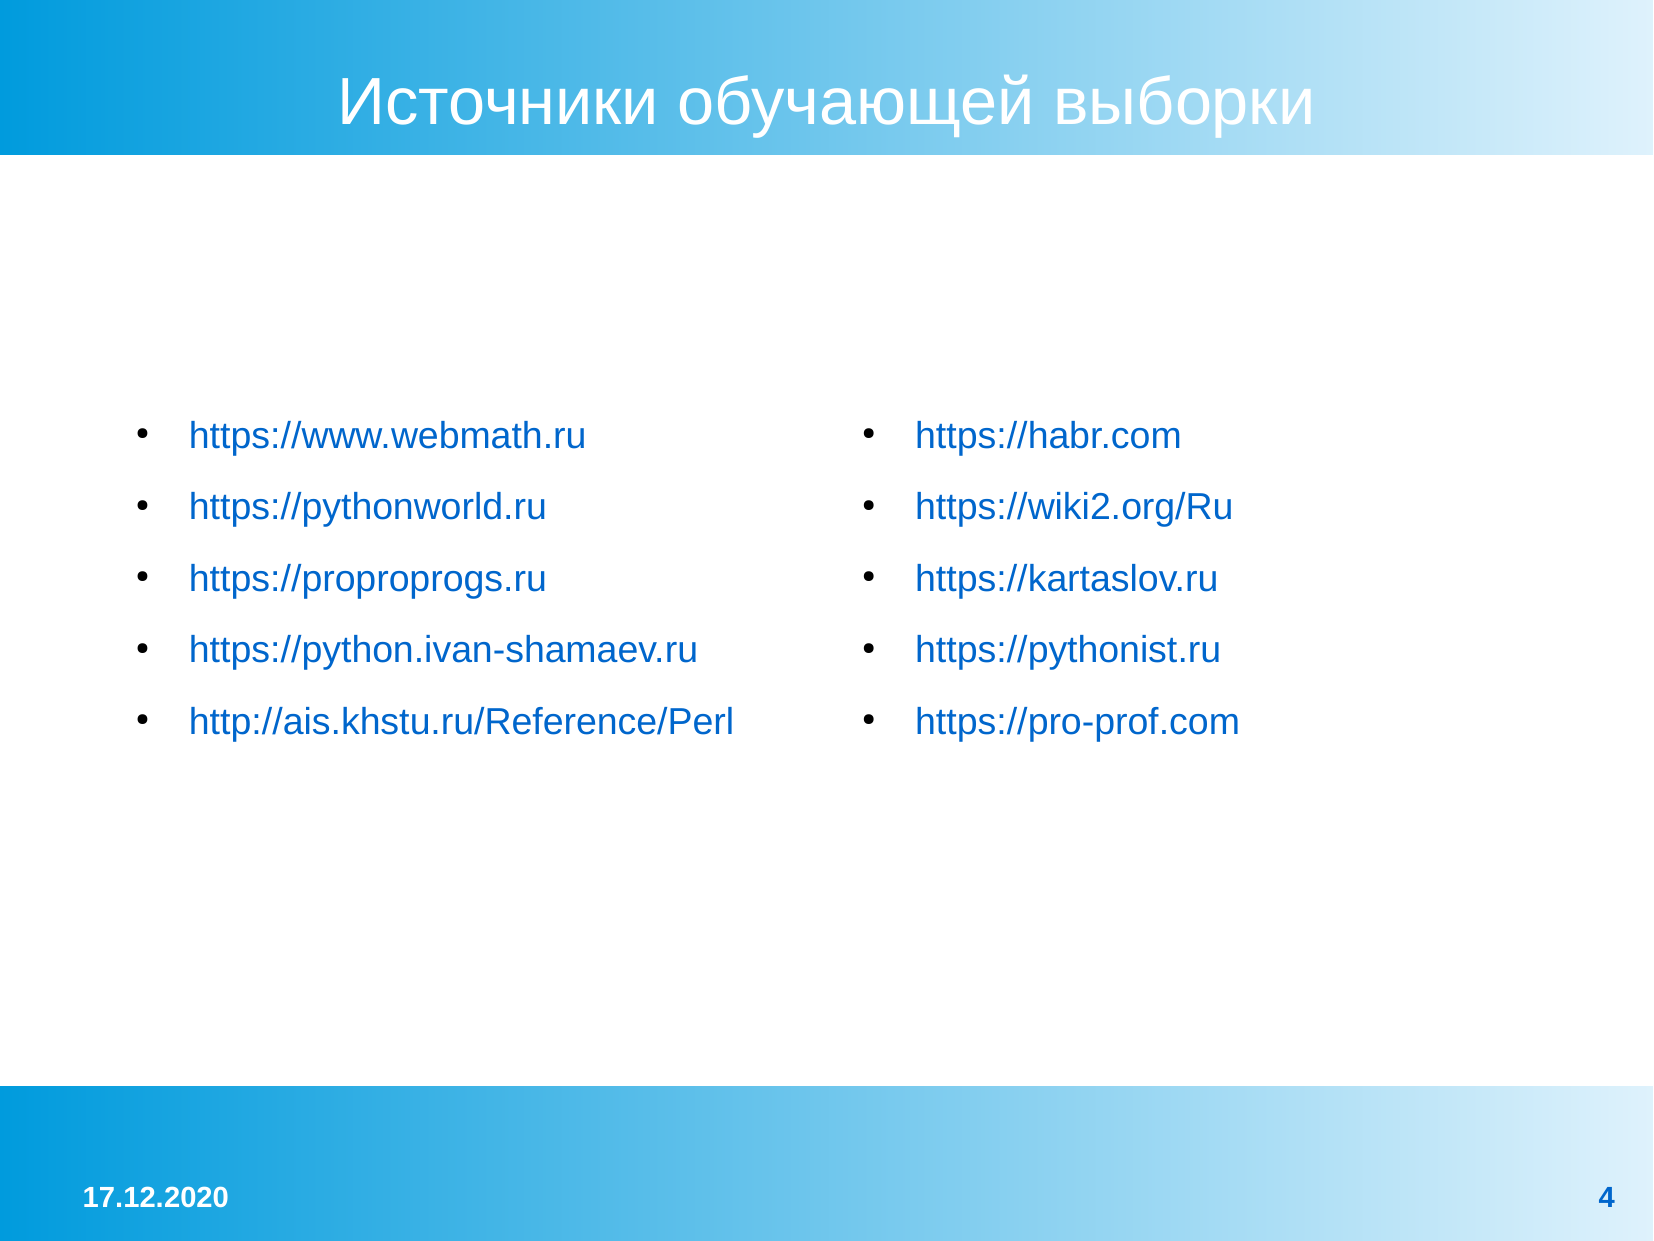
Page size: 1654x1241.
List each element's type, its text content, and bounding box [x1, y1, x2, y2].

list https://habr.com https://wiki2.org/Ru https://kartaslov.ru https://pythonist.ru https://pro-prof.com [844, 342, 1571, 887]
title Источники обучающей выборки [82, 49, 1571, 155]
list 17.12.2020 4 [11, 1181, 1642, 1234]
list https://www.webmath.ru https://pythonworld.ru https://proproprogs.ru https://python.ivan-shamaev.ru http://ais.khstu.ru/Reference/Perl [118, 342, 845, 898]
